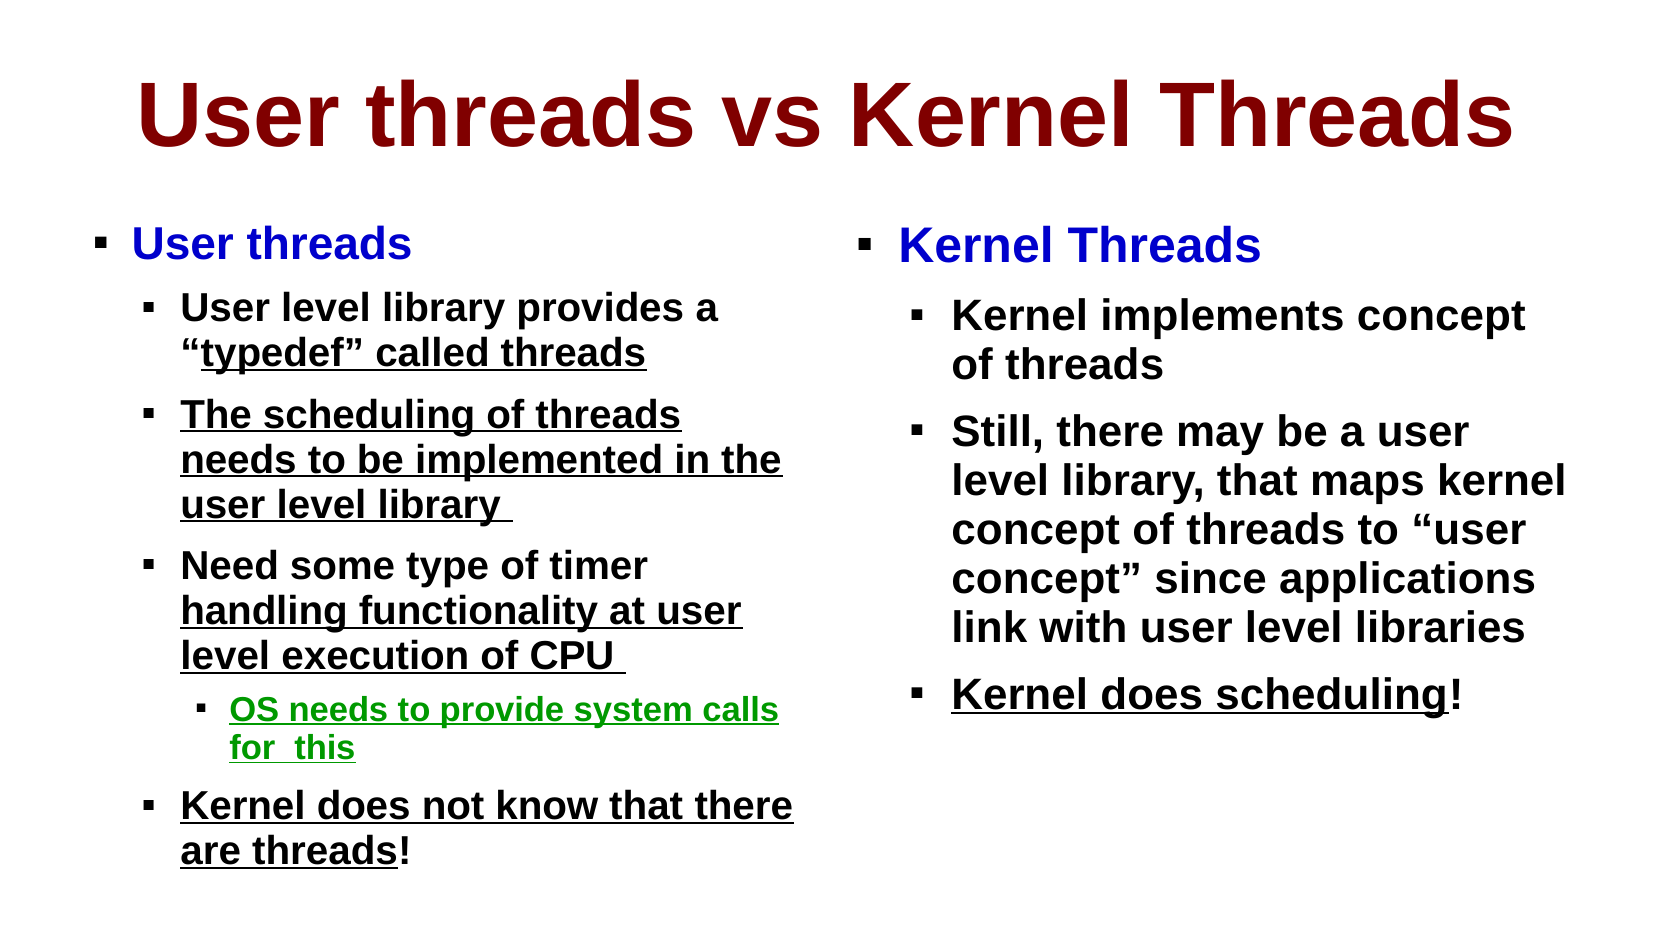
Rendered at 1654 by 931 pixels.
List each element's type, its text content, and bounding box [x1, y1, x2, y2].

list Kernel Threads Kernel implements concept of threads Still, there may be a user level library, that maps kernel concept of threads to “user concept” since applications link with user level libraries Kernel does scheduling! [845, 217, 1572, 757]
title User threads vs Kernel Threads [82, 37, 1571, 193]
list User threads User level library provides a “typedef” called threads The scheduling of threads needs to be implemented in the user level library Need some type of timer handling functionality at user level execution of CPU OS needs to provide system calls for this Kernel does not know that there are threads! [82, 217, 804, 875]
